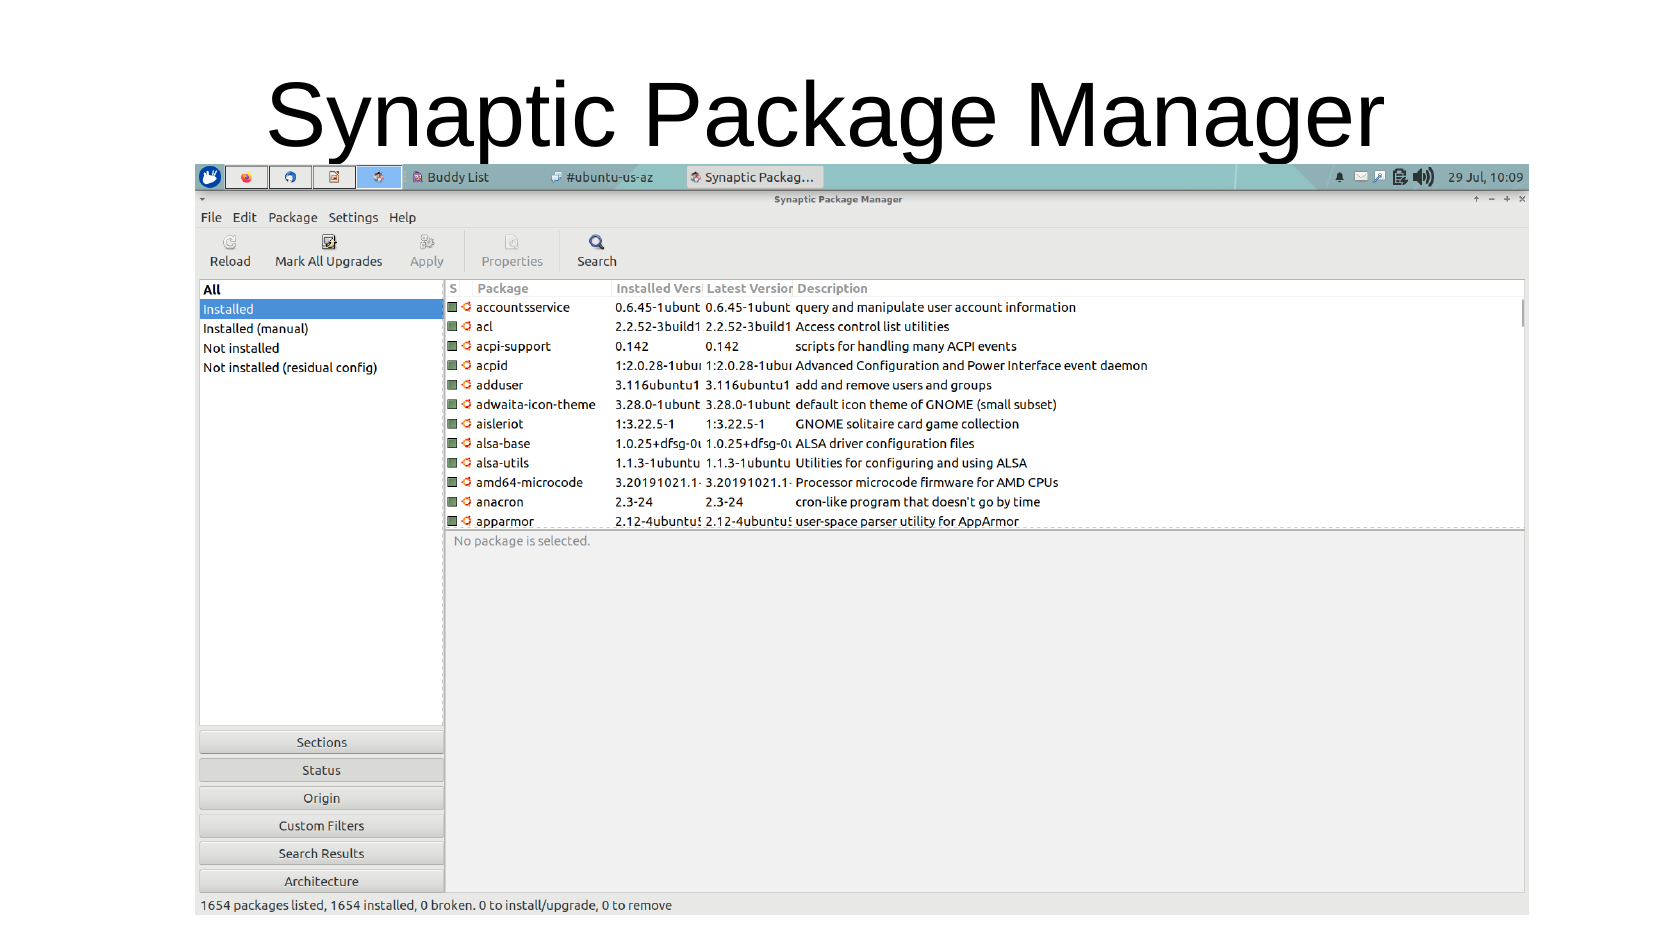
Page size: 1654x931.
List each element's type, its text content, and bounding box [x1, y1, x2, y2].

picture [195, 164, 1529, 916]
title Synaptic Package Manager [82, 37, 1571, 193]
